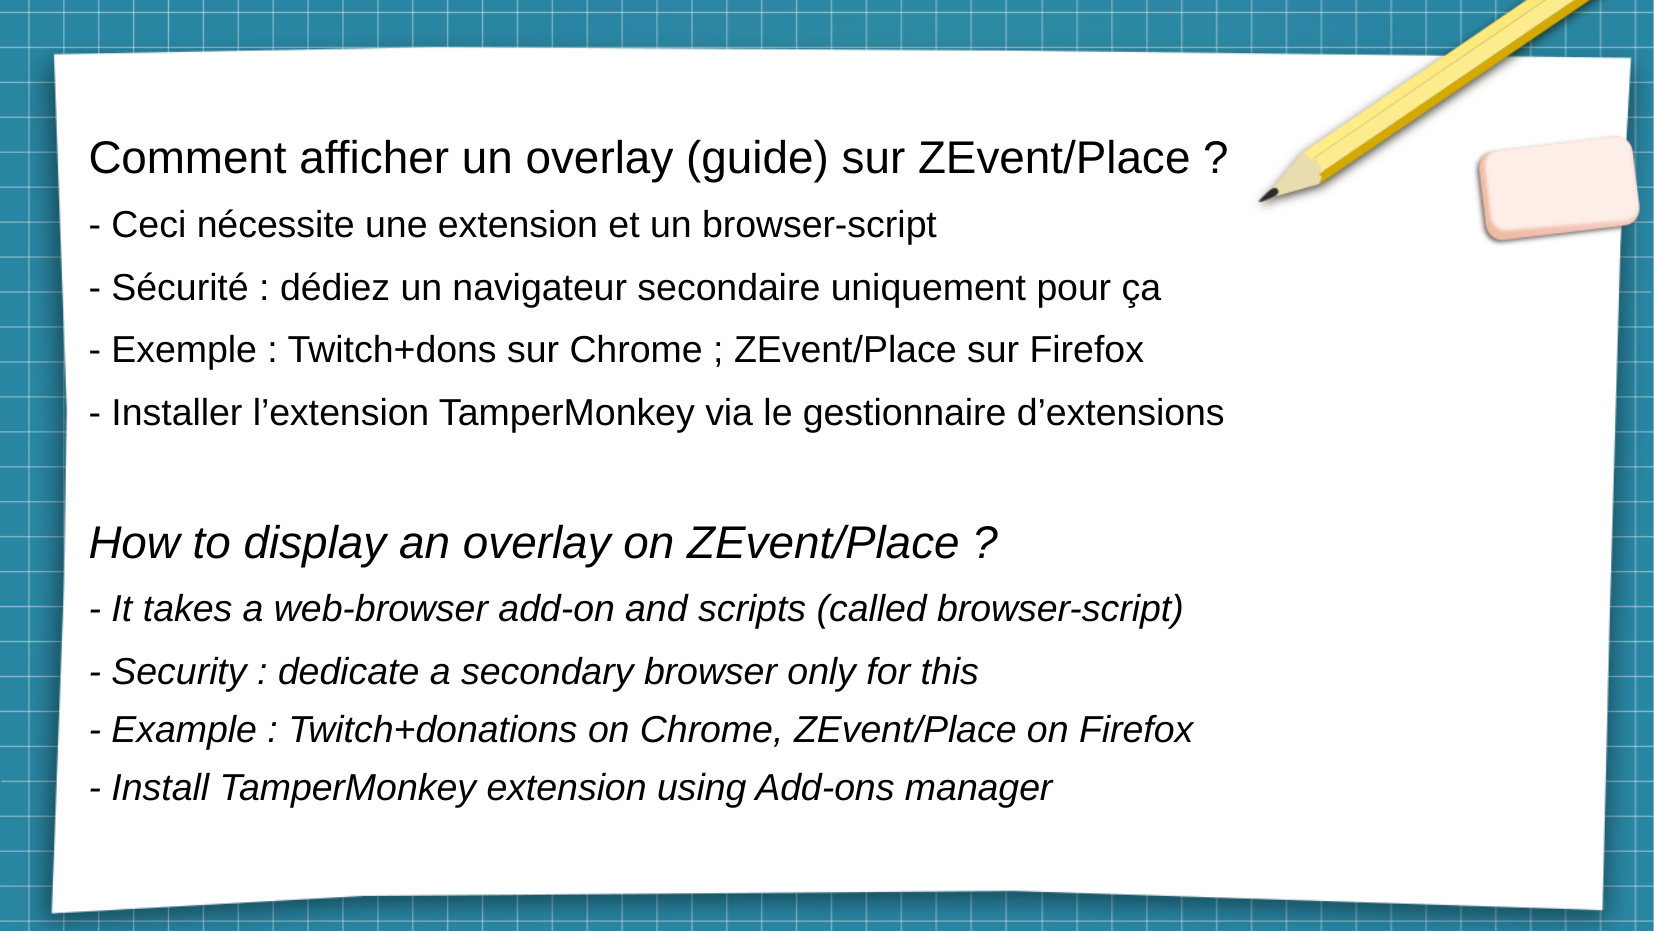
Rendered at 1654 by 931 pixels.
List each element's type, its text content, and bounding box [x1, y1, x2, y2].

list Comment afficher un overlay (guide) sur ZEvent/Place ? - Ceci nécessite une extension et un browser-script - Sécurité : dédiez un navigateur secondaire uniquement pour ça - Exemple : Twitch+dons sur Chrome ; ZEvent/Place sur Firefox - Installer l’extension TamperMonkey via le gestionnaire d’extensions How to display an overlay on ZEvent/Place ? - It takes a web-browser add-on and scripts (called browser-script) - Security : dedicate a secondary browser only for this - Example : Twitch+donations on Chrome, ZEvent/Place on Firefox - Install TamperMonkey extension using Add-ons manager [88, 128, 1577, 931]
